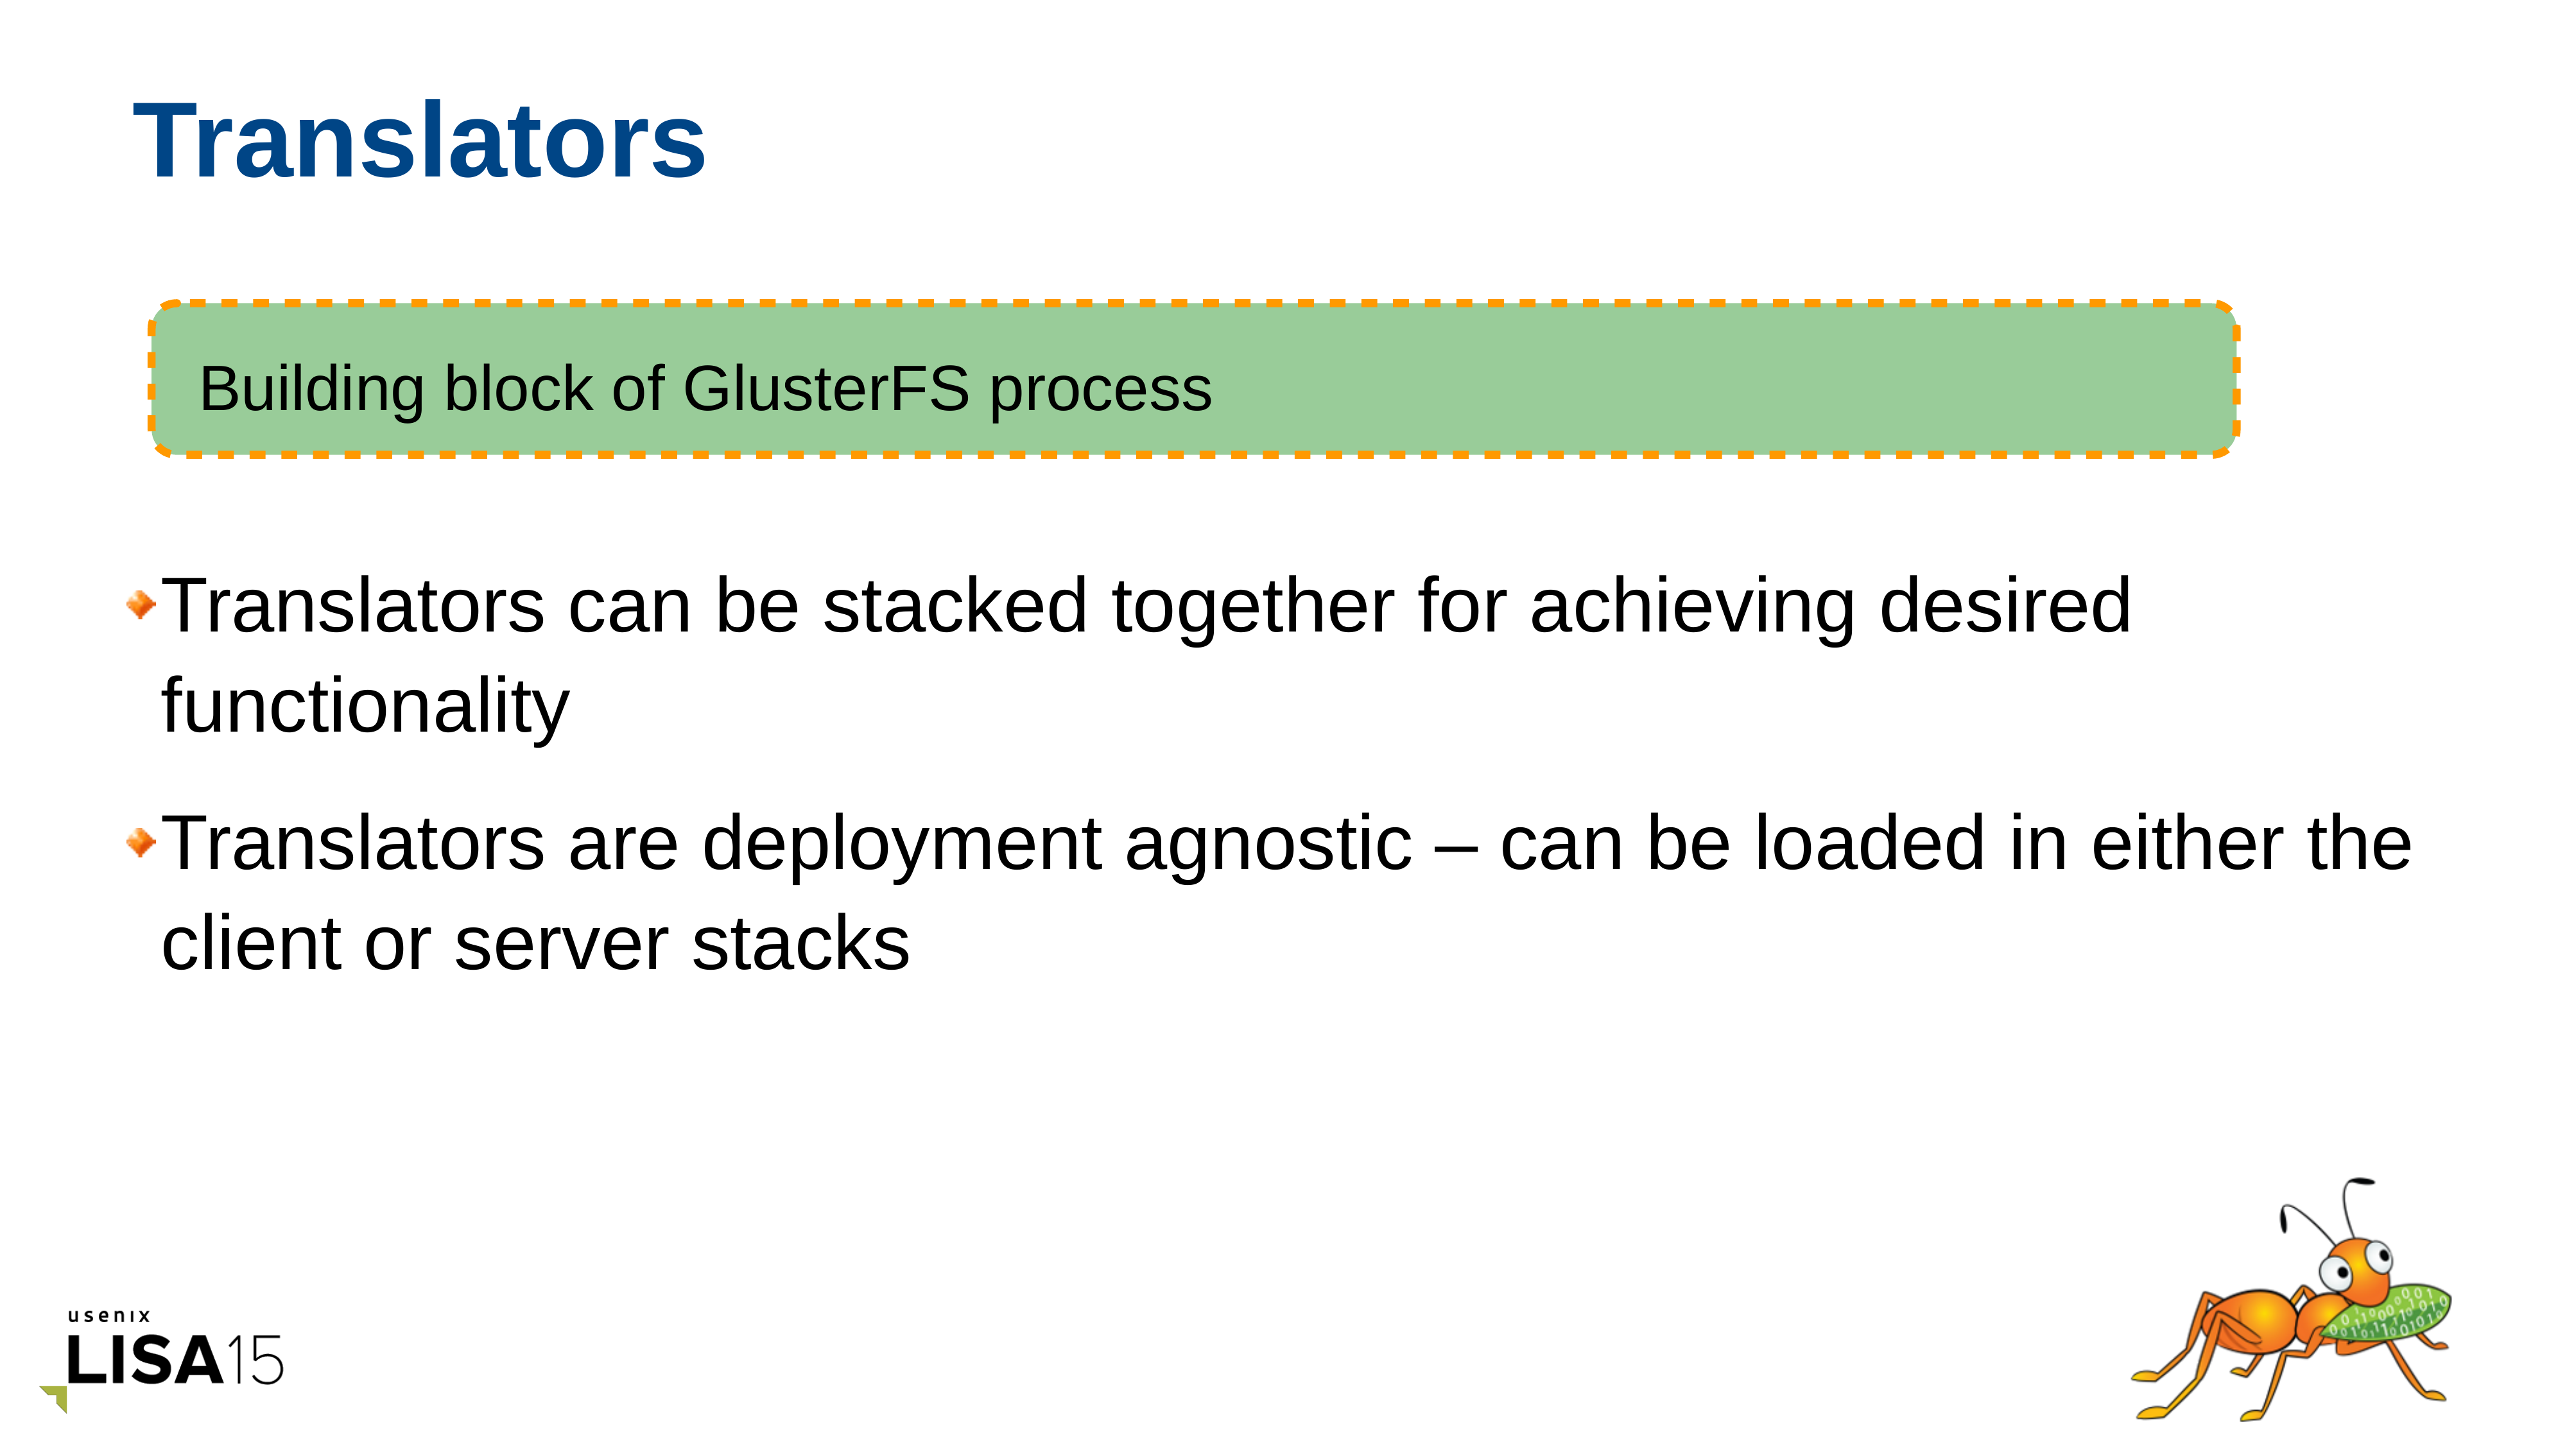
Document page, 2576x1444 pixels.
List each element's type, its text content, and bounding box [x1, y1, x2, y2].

text_box [151, 303, 2237, 455]
picture [19, 1289, 299, 1427]
list Translators can be stacked together for achieving desired functionality Translators are deployment agnostic – can be loaded in either the client or server stacks [116, 548, 2427, 1271]
text_box Building block of GlusterFS process [198, 341, 1965, 424]
title Translators [132, 19, 2446, 261]
picture [2127, 1175, 2456, 1425]
